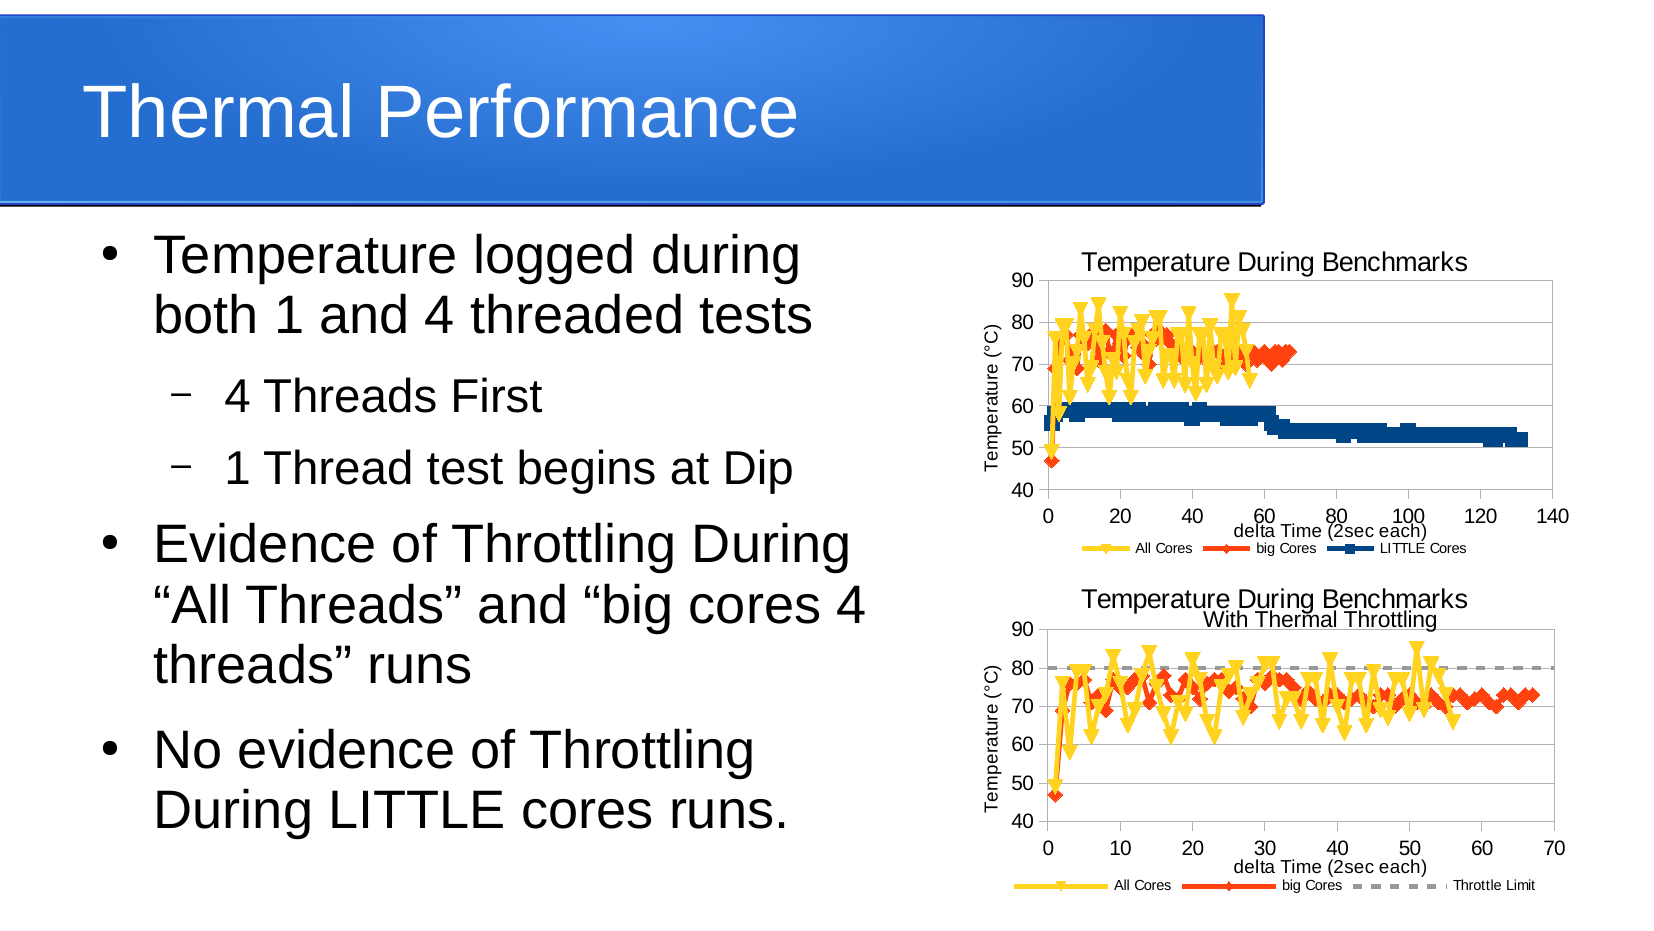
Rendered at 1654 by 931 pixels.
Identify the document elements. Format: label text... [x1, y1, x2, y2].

list Temperature logged during both 1 and 4 threaded tests 4 Threads First 1 Thread test begins at Dip Evidence of Throttling During “All Threads” and “big cores 4 threads” runs No evidence of Throttling During LITTLE cores runs. [82, 224, 901, 886]
chart [975, 225, 1576, 901]
title Thermal Performance [82, 35, 1235, 189]
